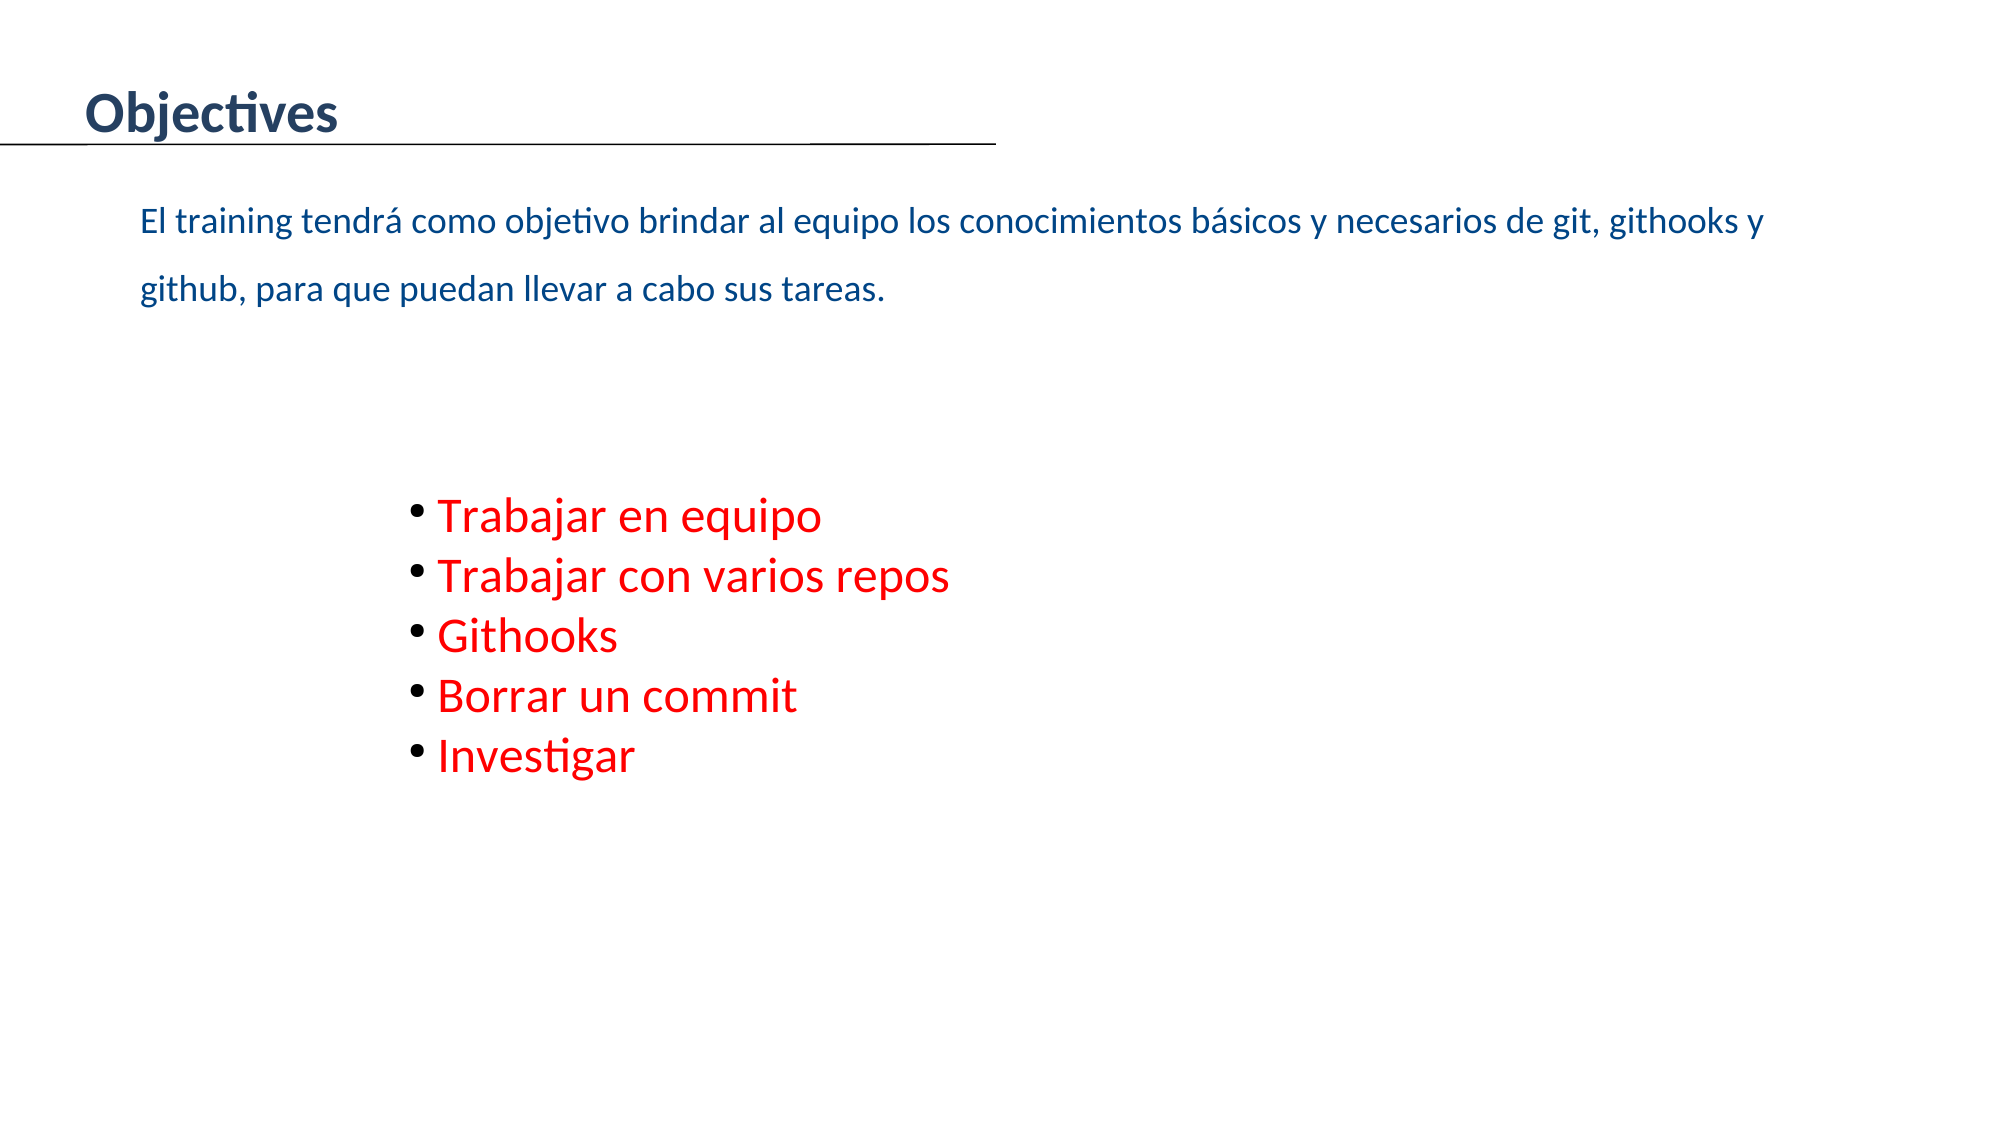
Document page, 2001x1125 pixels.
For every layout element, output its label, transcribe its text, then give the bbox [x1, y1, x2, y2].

text_box El training tendrá como objetivo brindar al equipo los conocimientos básicos y necesarios de git, githooks y github, para que puedan llevar a cabo sus tareas. [125, 166, 1801, 318]
text_box Trabajar en equipo Trabajar con varios repos Githooks Borrar un commit Investigar [393, 474, 1509, 793]
text_box Objectives [70, 65, 1077, 152]
